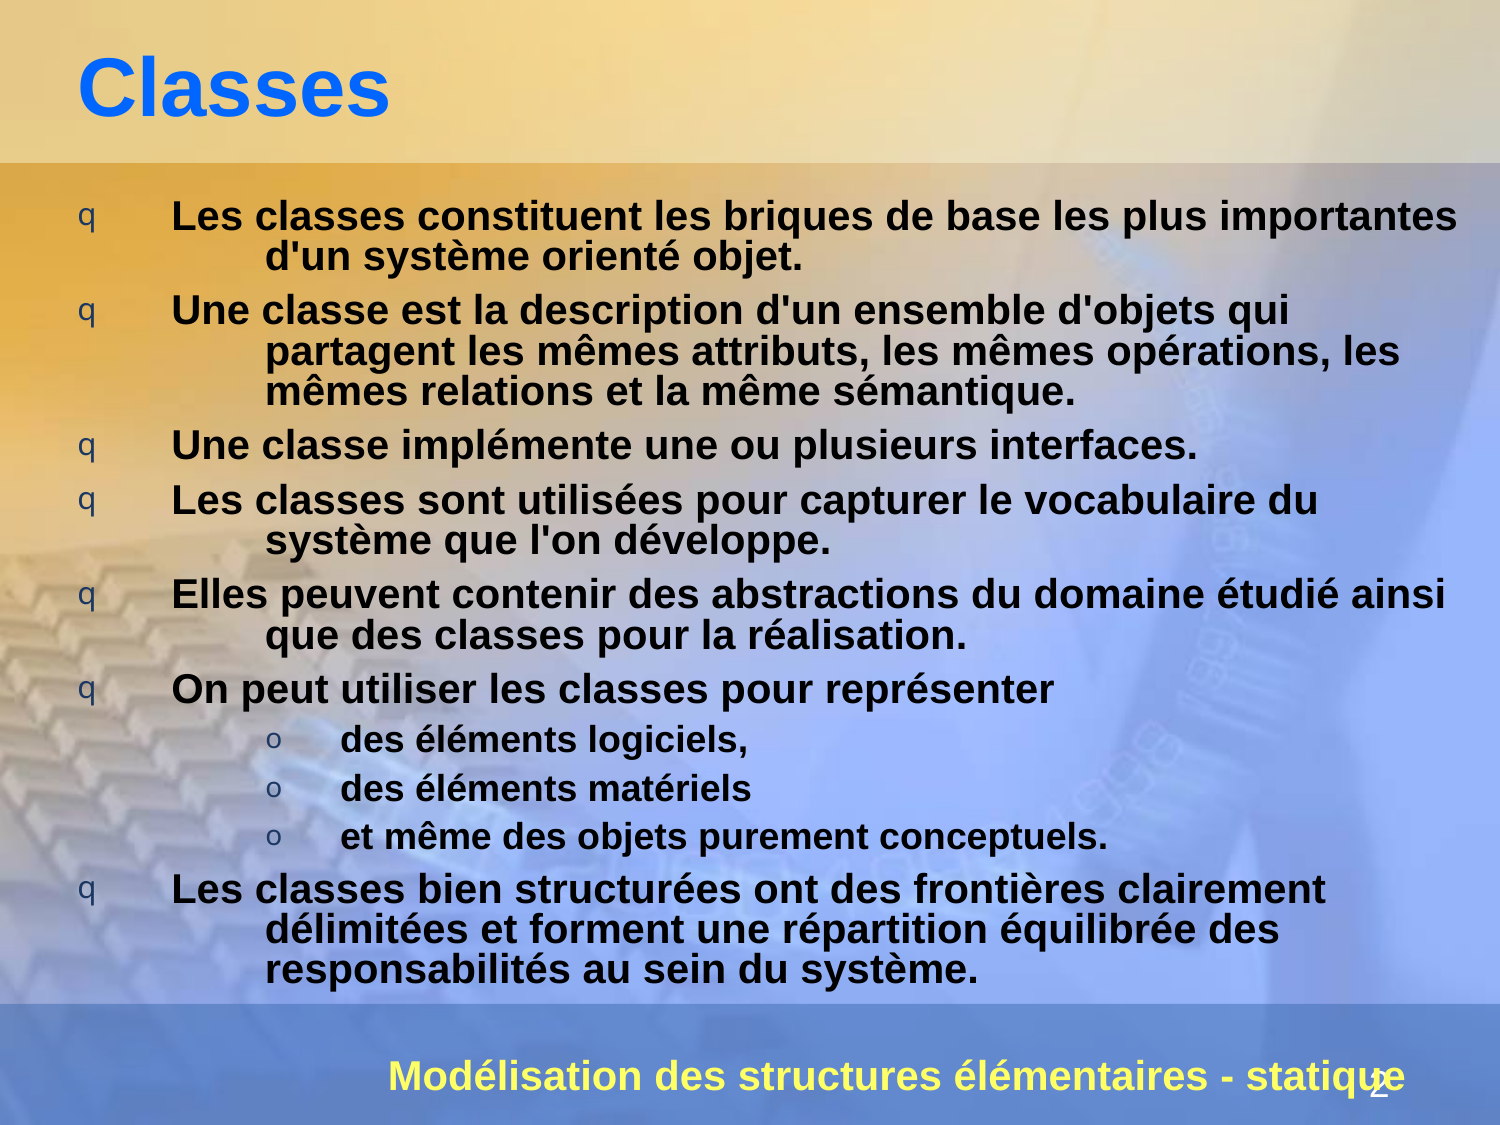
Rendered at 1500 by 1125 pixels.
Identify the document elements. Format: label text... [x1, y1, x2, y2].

list Les classes constituent les briques de base les plus importantes d'un système orienté objet. Une classe est la description d'un ensemble d'objets qui partagent les mêmes attributs, les mêmes opérations, les mêmes relations et la même sémantique. Une classe implémente une ou plusieurs interfaces. Les classes sont utilisées pour capturer le vocabulaire du système que l'on développe. Elles peuvent contenir des abstractions du domaine étudié ainsi que des classes pour la réalisation. On peut utiliser les classes pour représenter des éléments logiciels, des éléments matériels et même des objets purement conceptuels. Les classes bien structurées ont des frontières clairement délimitées et forment une répartition équilibrée des responsabilités au sein du système. [62, 190, 1500, 1007]
title Classes [62, 37, 1469, 143]
text_box Modélisation des structures élémentaires - statique [388, 1049, 1407, 1099]
